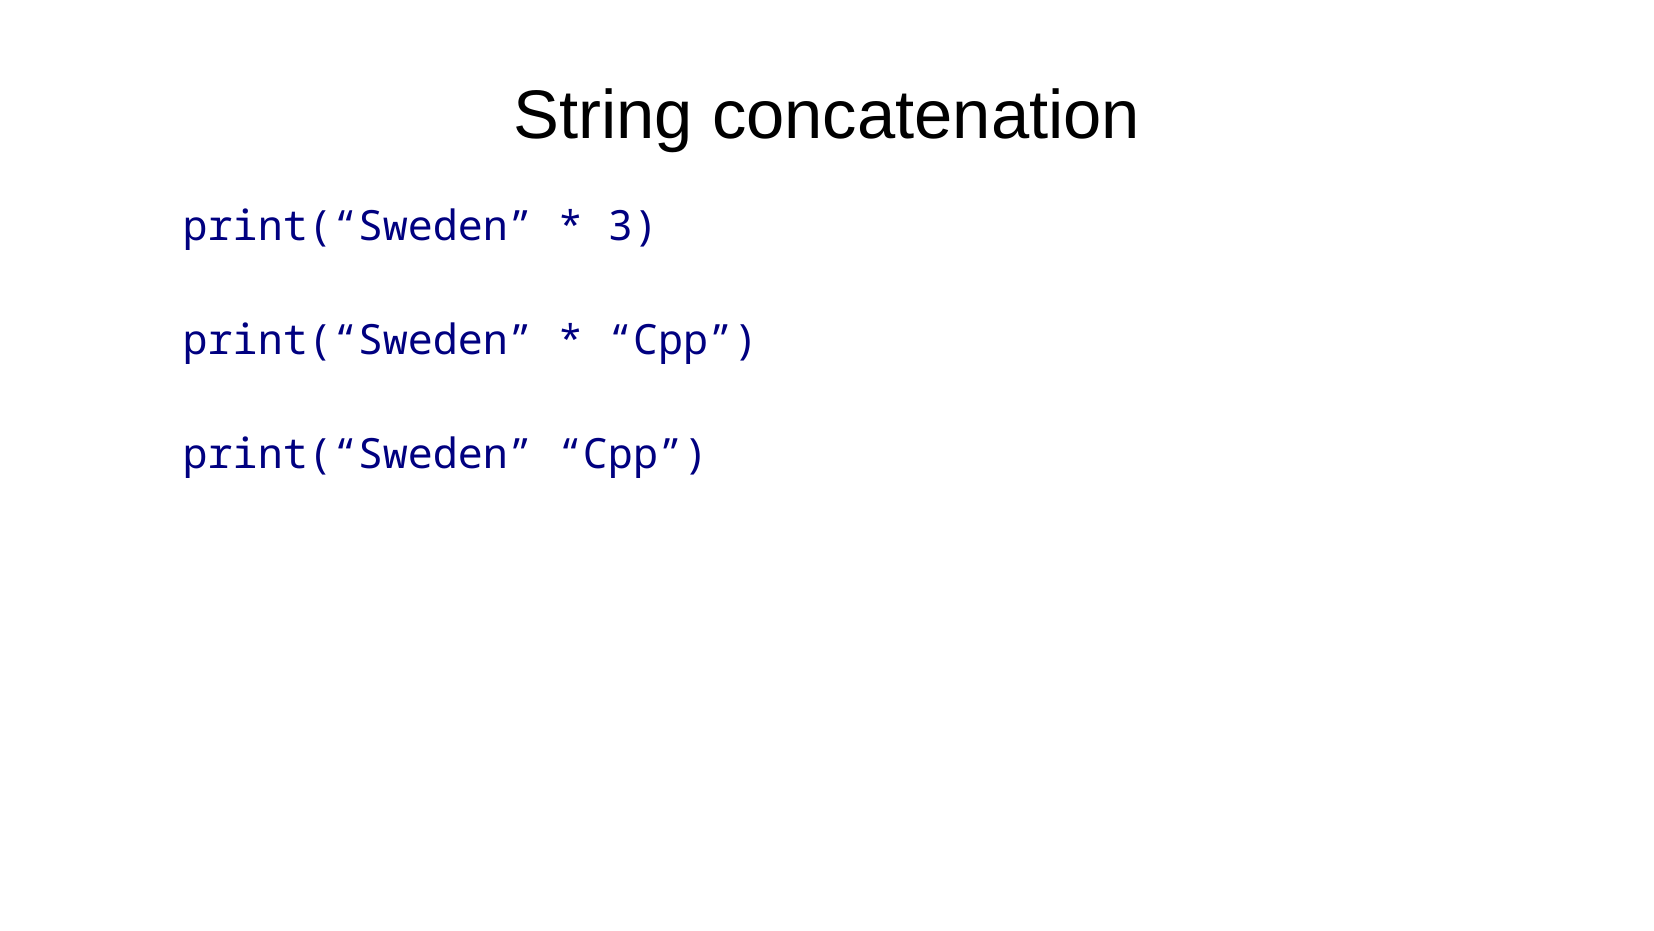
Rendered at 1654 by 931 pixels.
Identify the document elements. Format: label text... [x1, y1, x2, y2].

title String concatenation [82, 37, 1572, 193]
list print(“Sweden” * 3) print(“Sweden” * “Cpp”) print(“Sweden” “Cpp”) [82, 195, 1571, 735]
